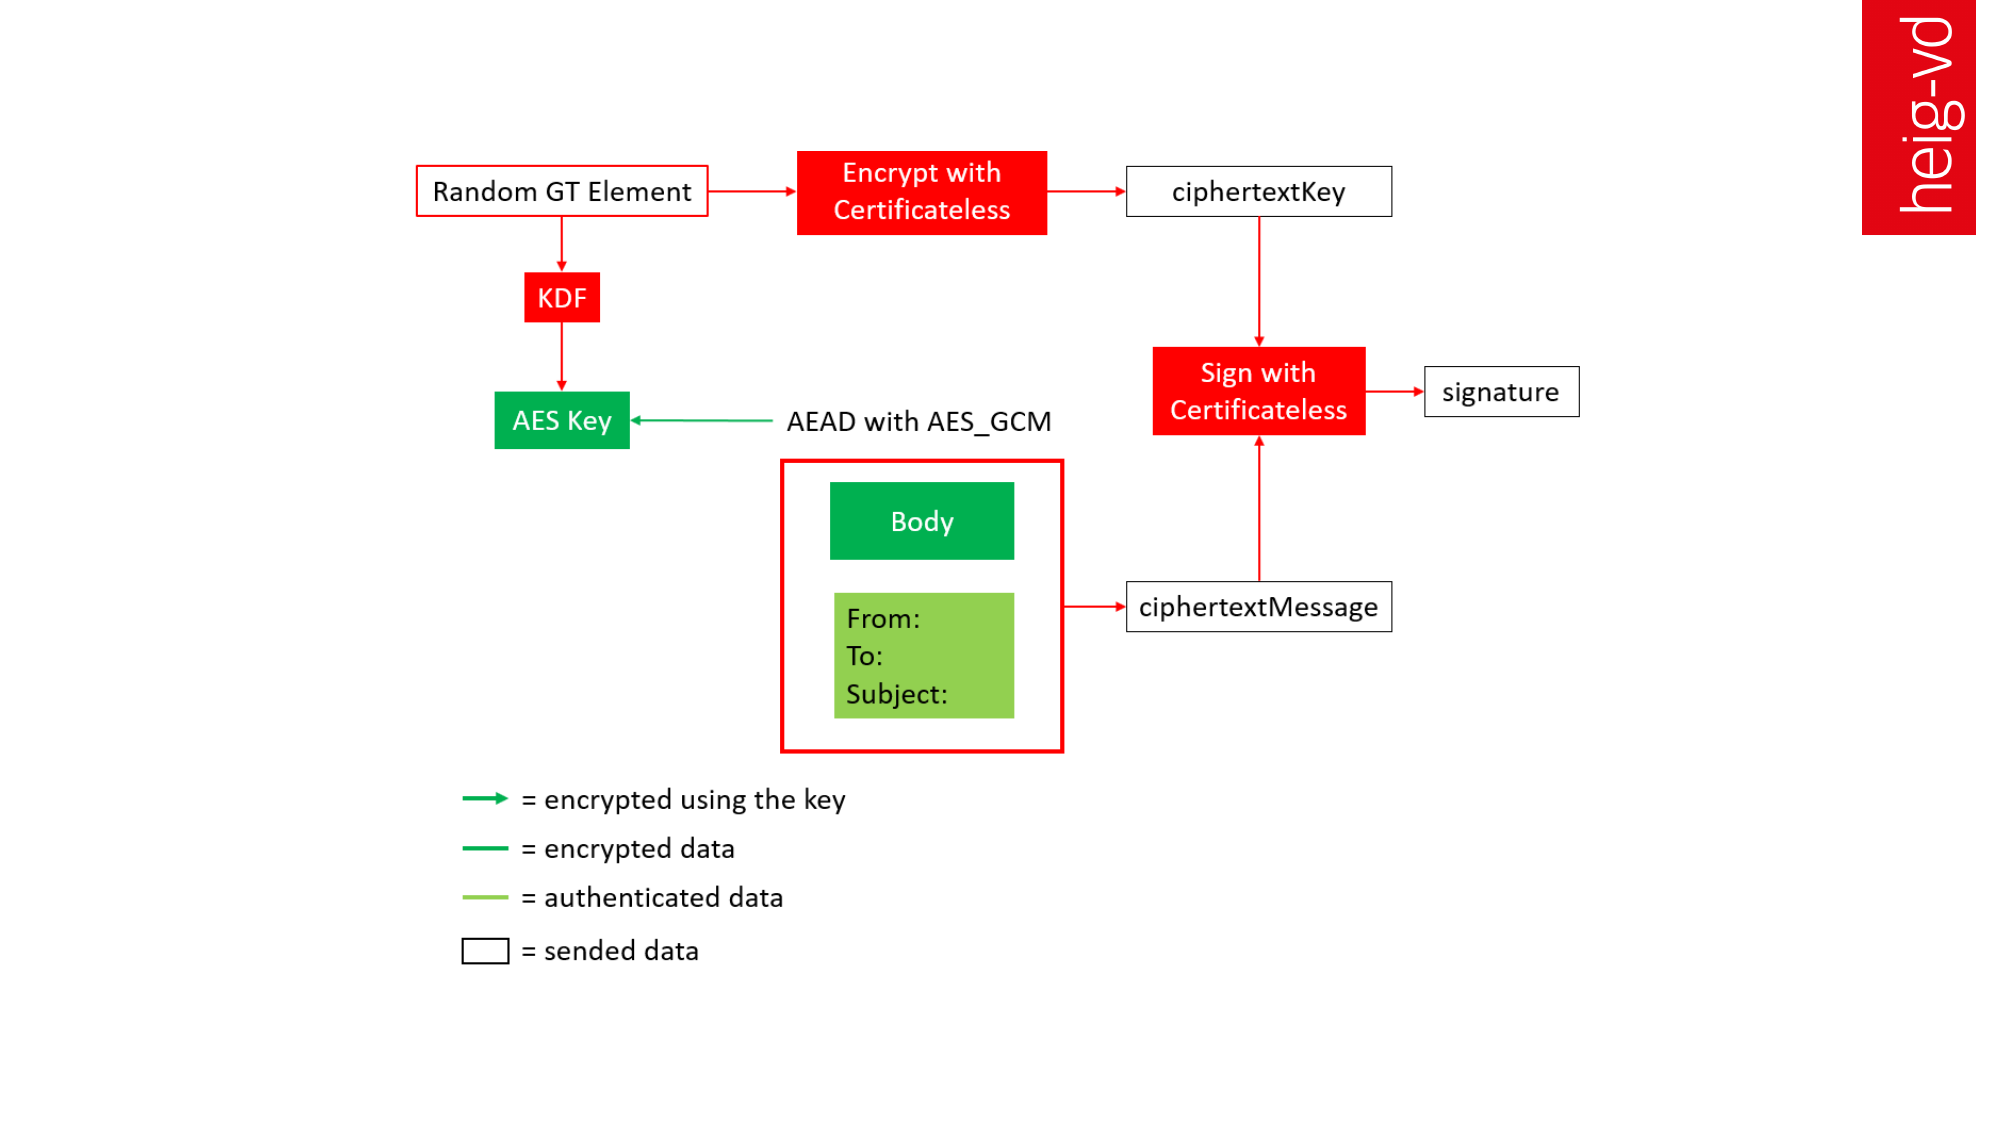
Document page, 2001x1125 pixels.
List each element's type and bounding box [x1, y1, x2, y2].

picture [1862, 0, 1976, 236]
picture [402, 151, 1598, 974]
